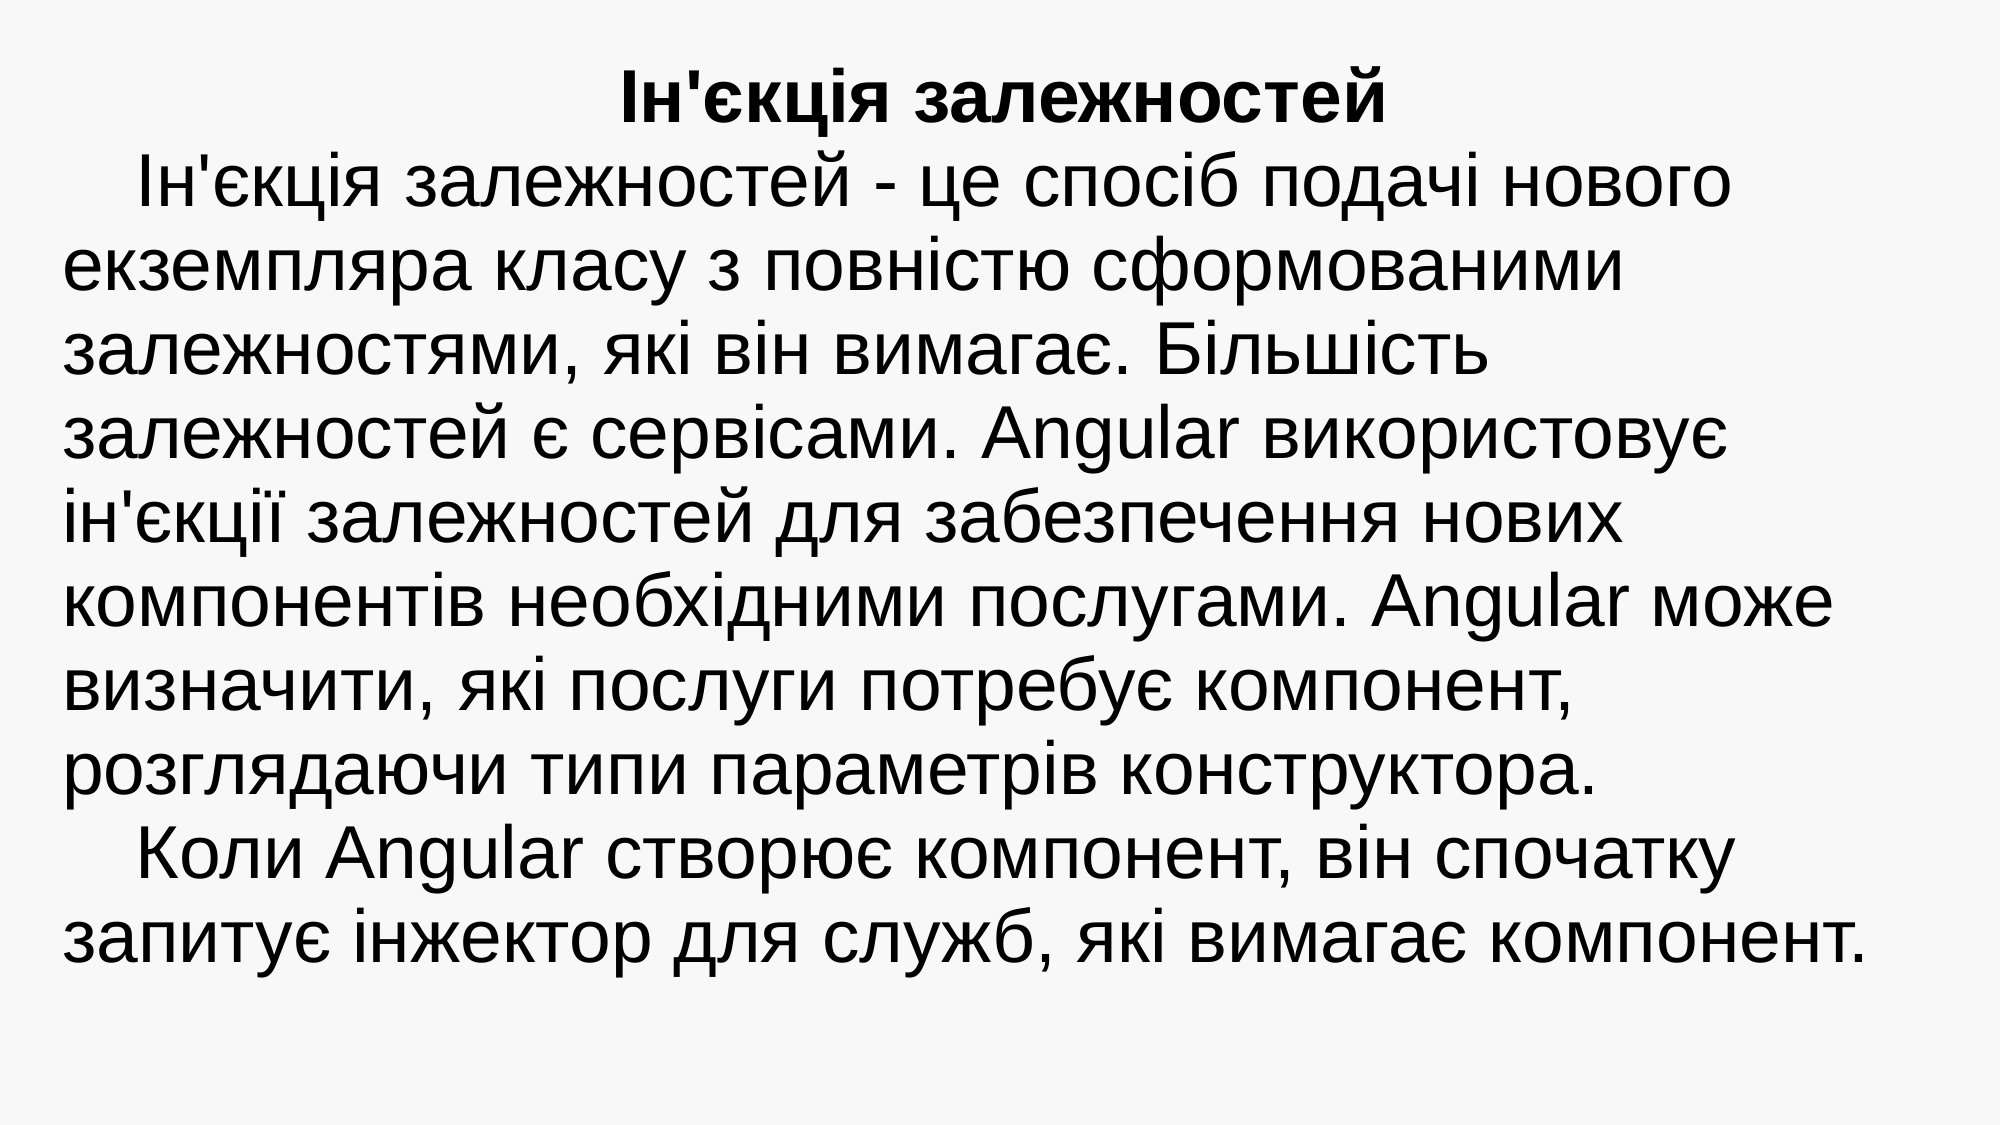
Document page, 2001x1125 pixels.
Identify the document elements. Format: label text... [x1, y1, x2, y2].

text_box Ін'єкція залежностей Ін'єкція залежностей - це спосіб подачі нового екземпляра класу з повністю сформованими залежностями, які він вимагає. Більшість залежностей є сервісами. Angular використовує ін'єкції залежностей для забезпечення нових компонентів необхідними послугами. Angular може визначити, які послуги потребує компонент, розглядаючи типи параметрів конструктора. Коли Angular створює компонент, він спочатку запитує інжектор для служб, які вимагає компонент. [47, 47, 1961, 986]
